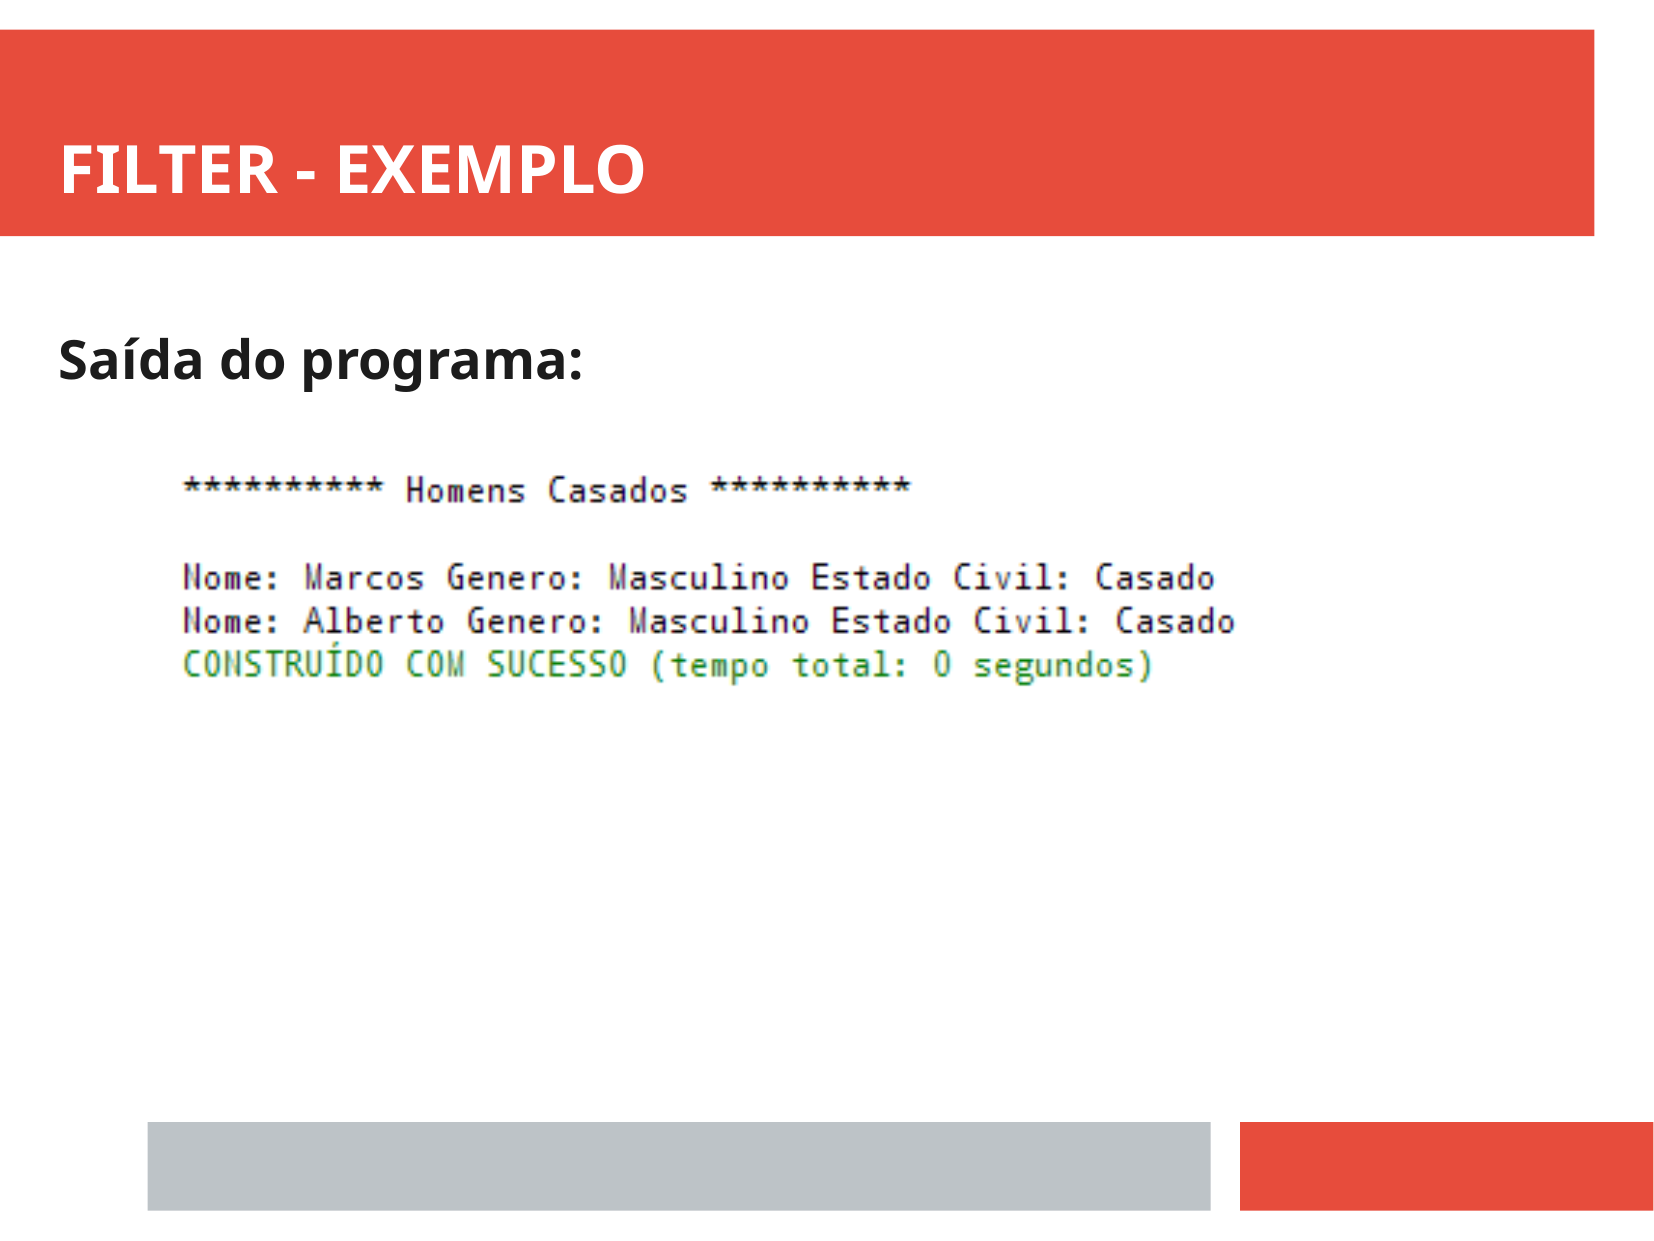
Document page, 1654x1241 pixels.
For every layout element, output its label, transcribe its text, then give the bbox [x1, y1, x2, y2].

text_box FILTER - EXEMPLO [59, 59, 1595, 207]
text_box Saída do programa: [59, 324, 1565, 1093]
picture [180, 448, 1269, 721]
